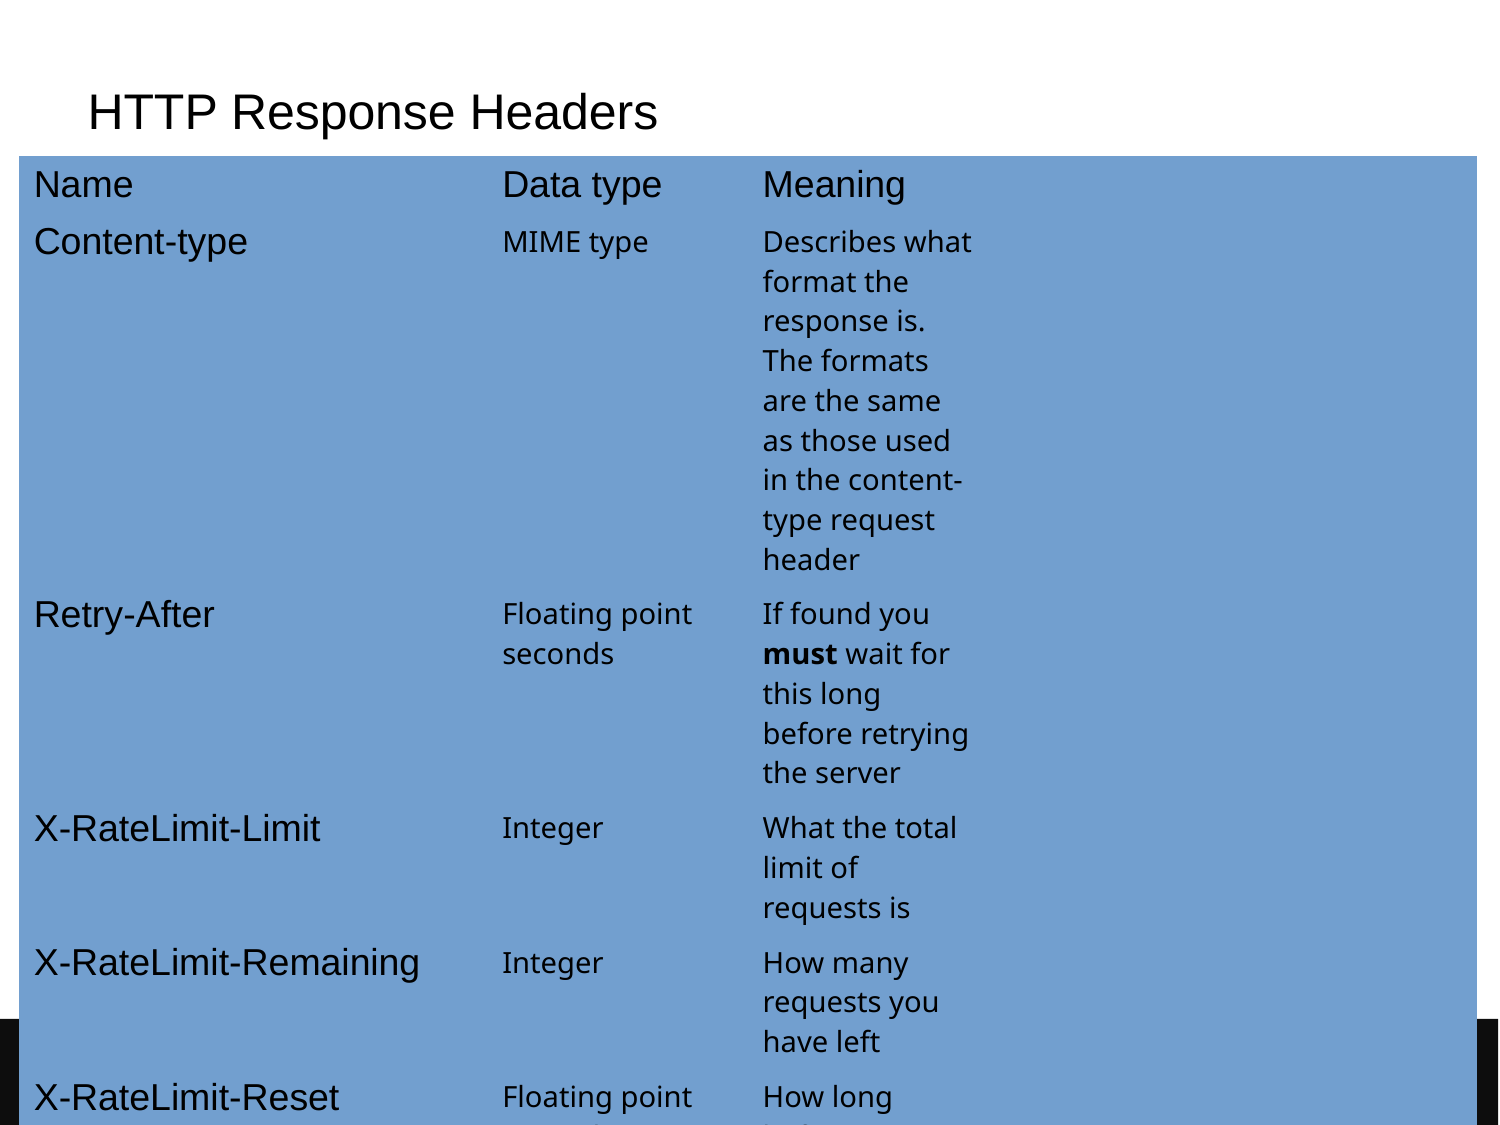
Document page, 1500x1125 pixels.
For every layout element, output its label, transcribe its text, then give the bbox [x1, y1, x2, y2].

table_cell Floating point seconds [487, 586, 748, 800]
table_cell Floating point seconds [487, 1069, 748, 1125]
table_cell MIME type [487, 214, 748, 586]
table_header [989, 156, 1477, 214]
table_cell [989, 1069, 1477, 1125]
title HTTP Response Headers [87, 50, 1425, 156]
table_cell [989, 800, 1477, 934]
table_cell Content-type [19, 214, 487, 586]
table_cell [989, 934, 1477, 1069]
table_cell How many requests you have left [748, 934, 989, 1069]
table_cell Integer [487, 800, 748, 934]
table_cell X-RateLimit-Reset [19, 1069, 487, 1125]
table_cell How long before your tokens reset to the amount given in X-RateLimit-Limit [748, 1069, 989, 1125]
table_cell [989, 586, 1477, 800]
table_header Meaning [748, 156, 989, 214]
table_header Name [19, 156, 487, 214]
table_cell What the total limit of requests is [748, 800, 989, 934]
table_cell X-RateLimit-Remaining [19, 934, 487, 1069]
table_cell Retry-After [19, 586, 487, 800]
table_cell Integer [487, 934, 748, 1069]
table_header Data type [487, 156, 748, 214]
table_cell X-RateLimit-Limit [19, 800, 487, 934]
table_cell If found you must wait for this long before retrying the server [748, 586, 989, 800]
table_cell [989, 214, 1477, 586]
table_cell Describes what format the response is. The formats are the same as those used in the content-type request header [748, 214, 989, 586]
